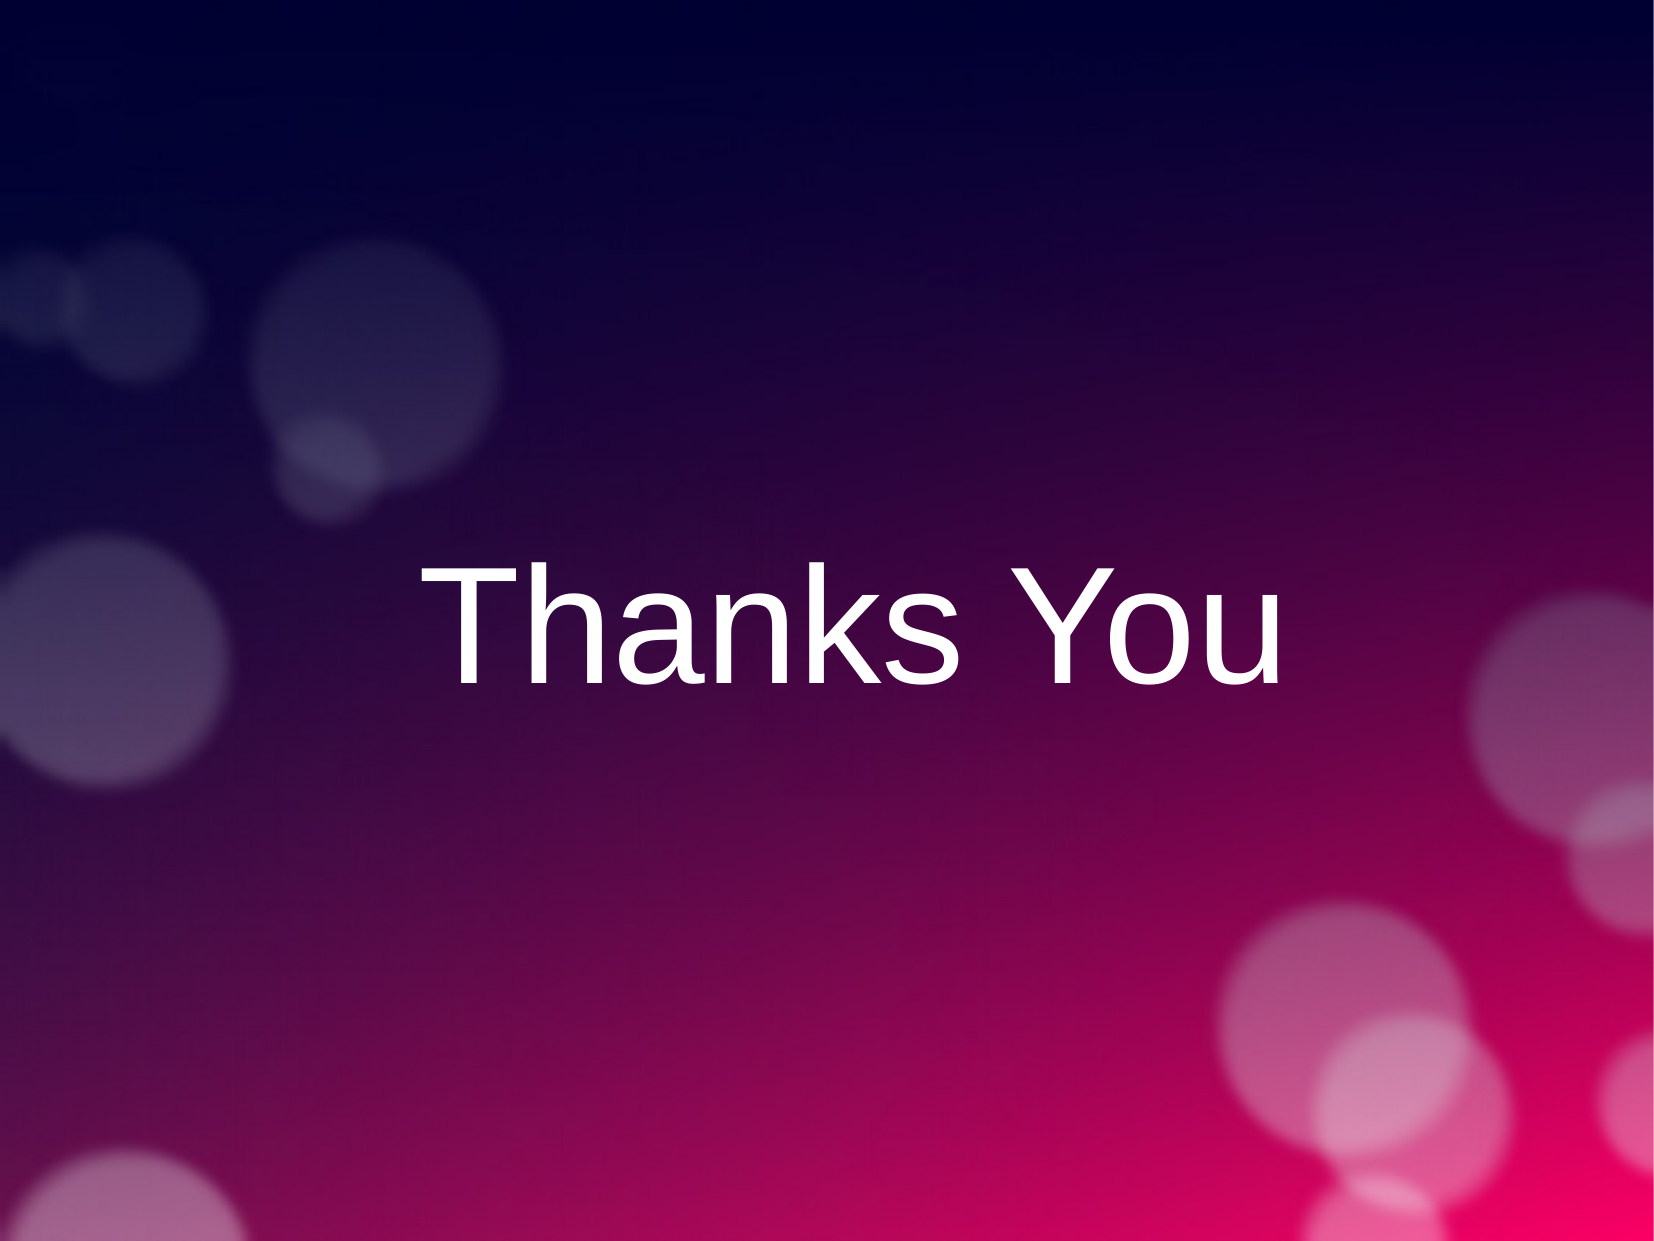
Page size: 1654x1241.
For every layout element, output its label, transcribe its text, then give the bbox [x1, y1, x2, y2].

text_box Thanks You [403, 525, 1306, 727]
picture [0, 0, 1654, 1241]
